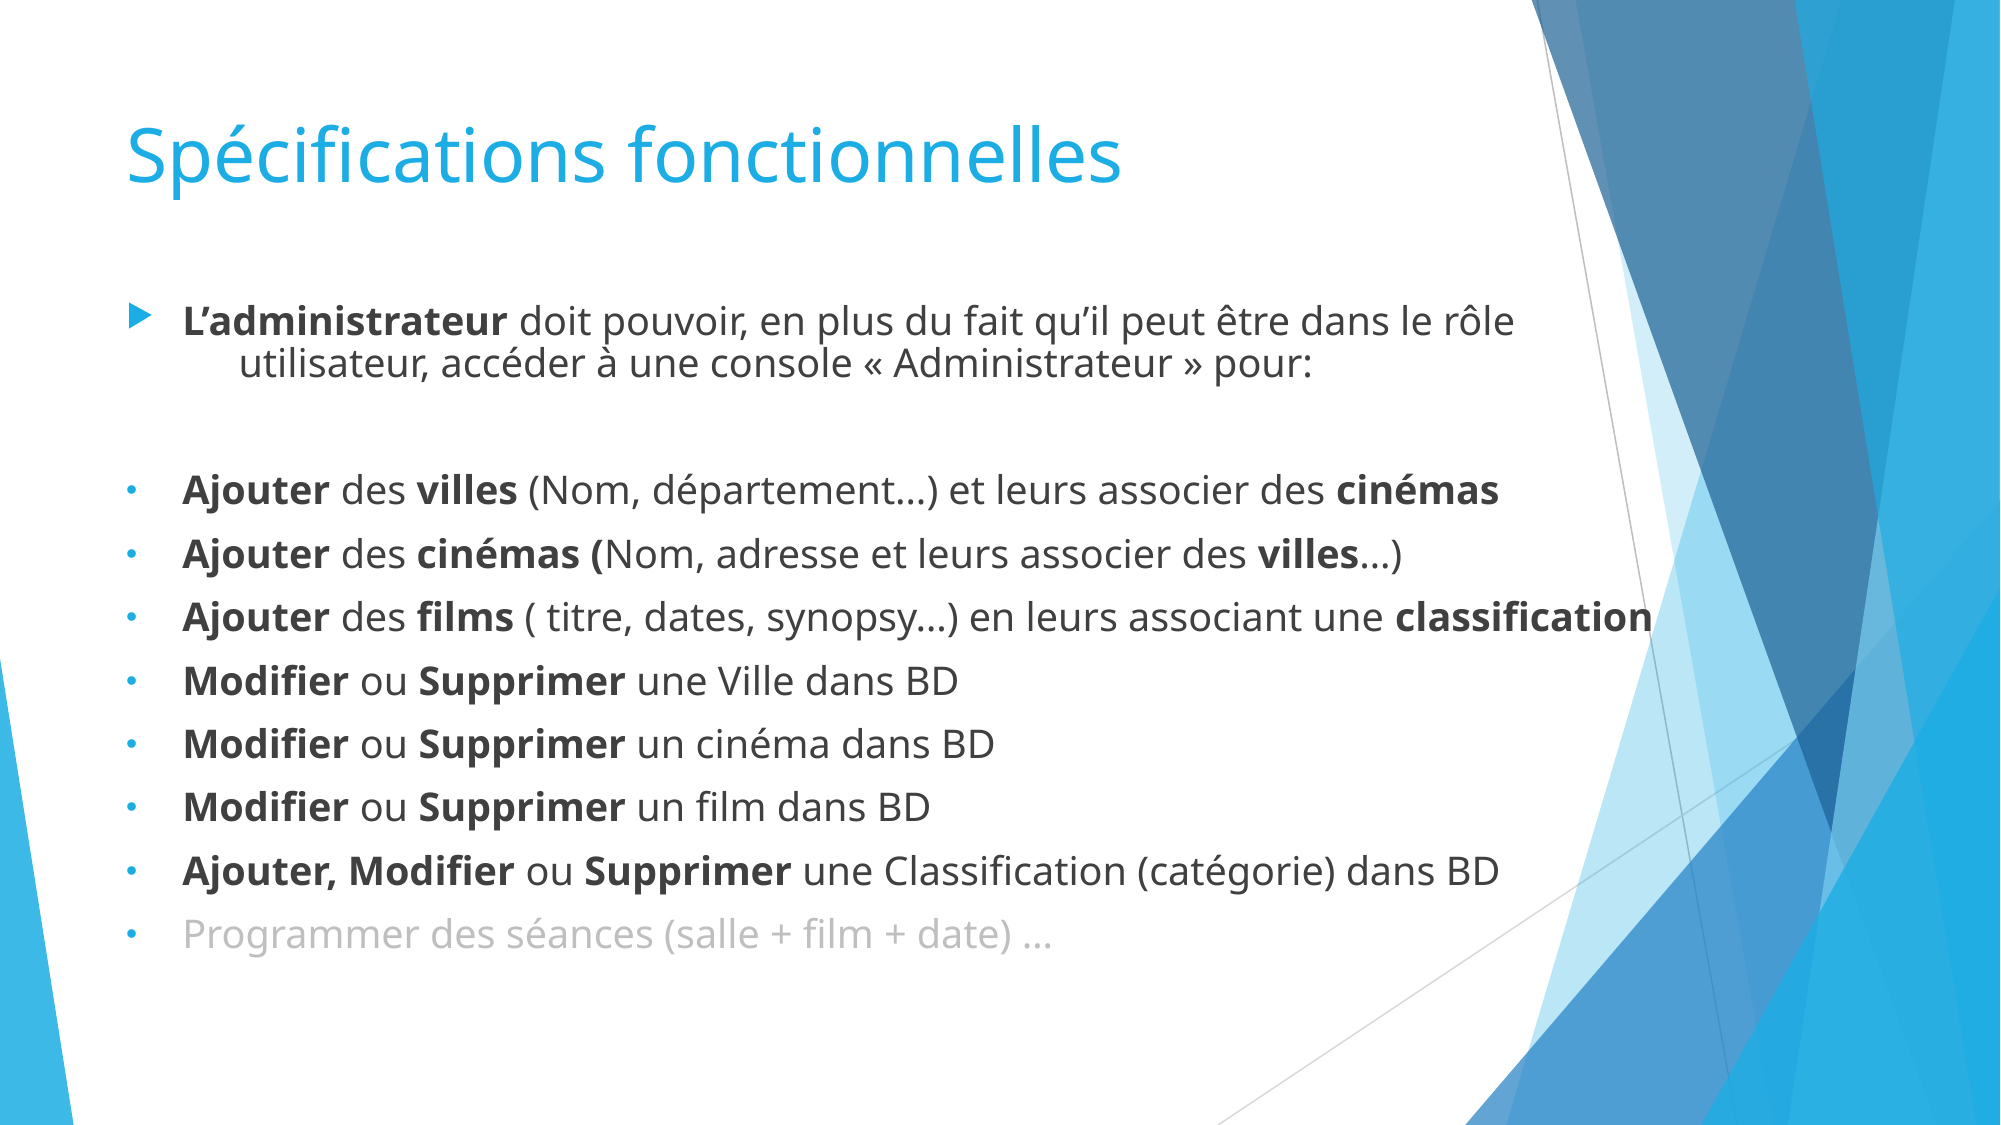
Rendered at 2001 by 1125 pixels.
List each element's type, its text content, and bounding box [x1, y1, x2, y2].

list L’administrateur doit pouvoir, en plus du fait qu’il peut être dans le rôle utilisateur, accéder à une console « Administrateur » pour: Ajouter des villes (Nom, département…) et leurs associer des cinémas Ajouter des cinémas (Nom, adresse et leurs associer des villes…) Ajouter des films ( titre, dates, synopsy…) en leurs associant une classification Modifier ou Supprimer une Ville dans BD Modifier ou Supprimer un cinéma dans BD Modifier ou Supprimer un film dans BD Ajouter, Modifier ou Supprimer une Classification (catégorie) dans BD Programmer des séances (salle + film + date) … [111, 293, 1696, 992]
title Spécifications fonctionnelles [111, 99, 1522, 293]
